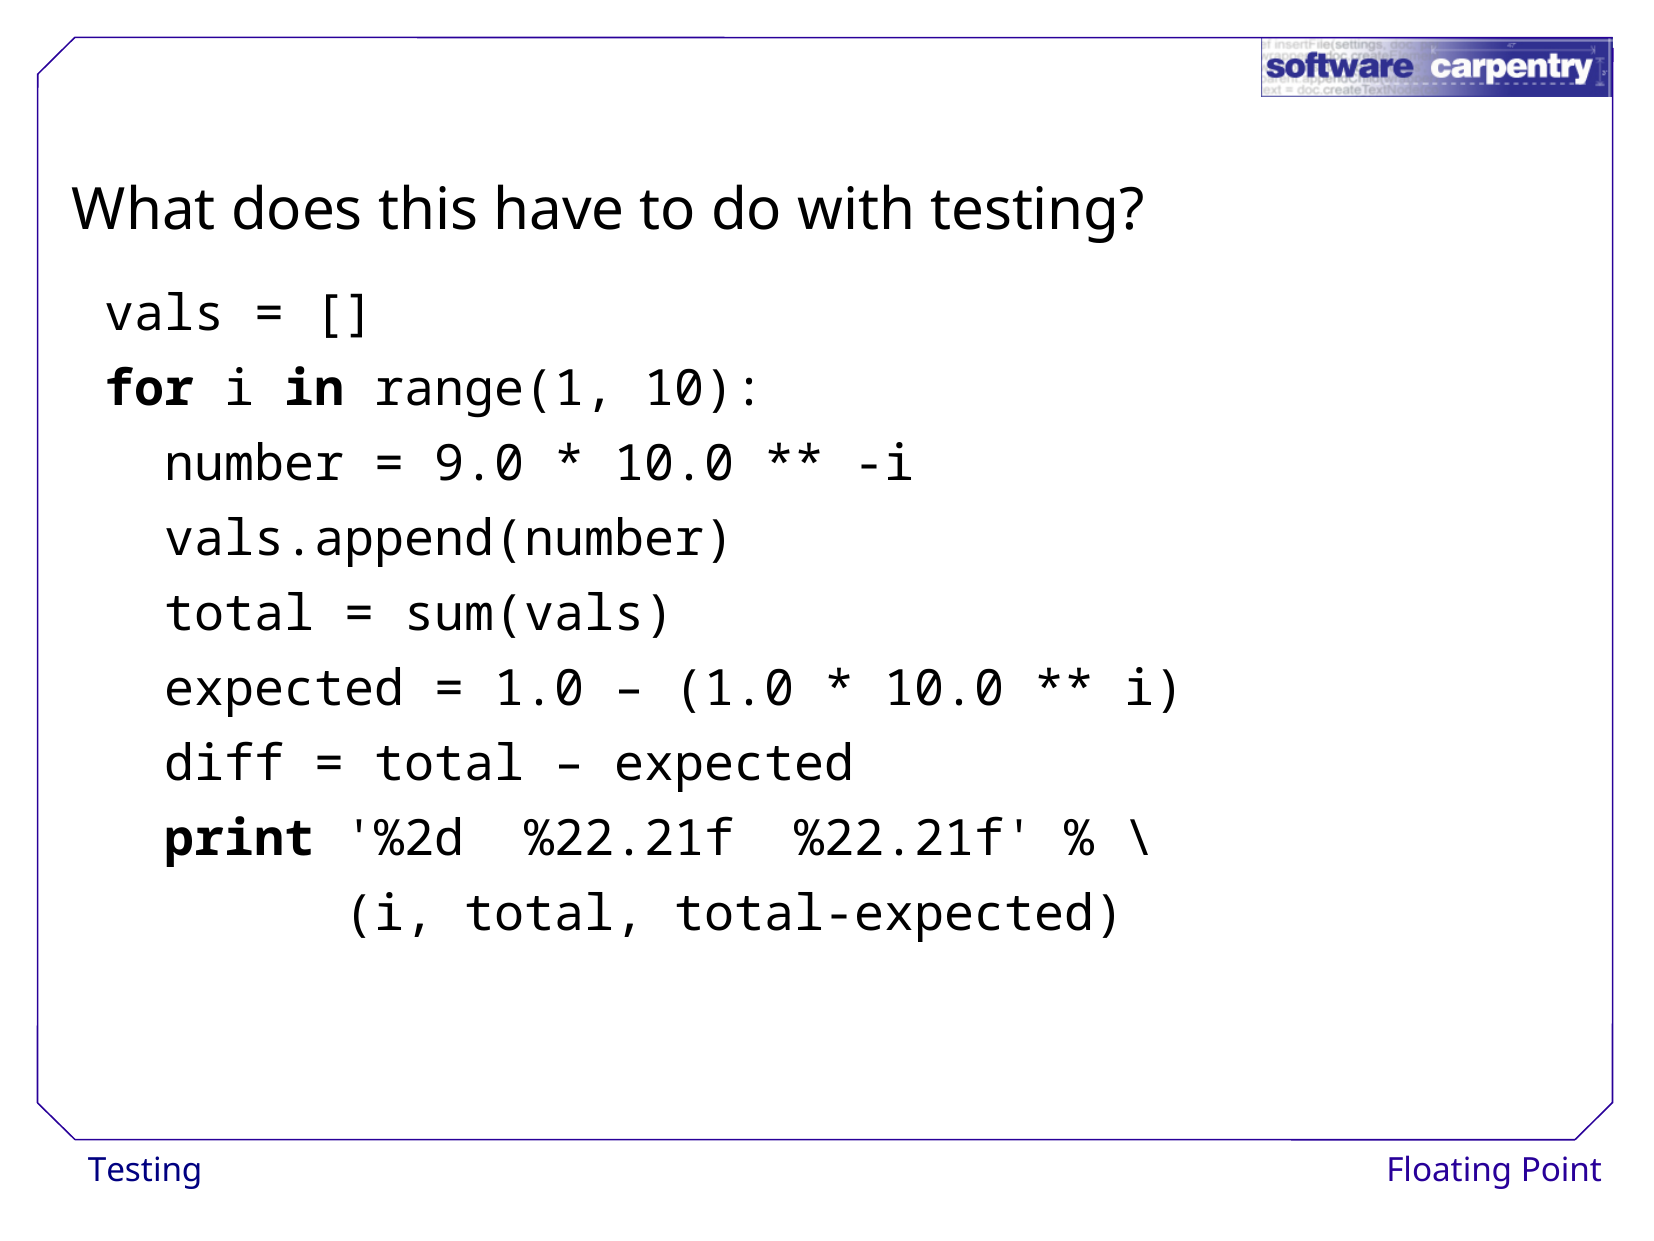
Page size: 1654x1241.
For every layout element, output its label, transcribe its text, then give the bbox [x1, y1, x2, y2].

text_box vals = [] for i in range(1, 10): number = 9.0 * 10.0 ** -i vals.append(number) total = sum(vals) expected = 1.0 – (1.0 * 10.0 ** i) diff = total – expected print '%2d %22.21f %22.21f' % \ (i, total, total-expected) [89, 258, 1512, 970]
text_box What does this have to do with testing? [57, 128, 1311, 250]
picture [1261, 39, 1613, 97]
